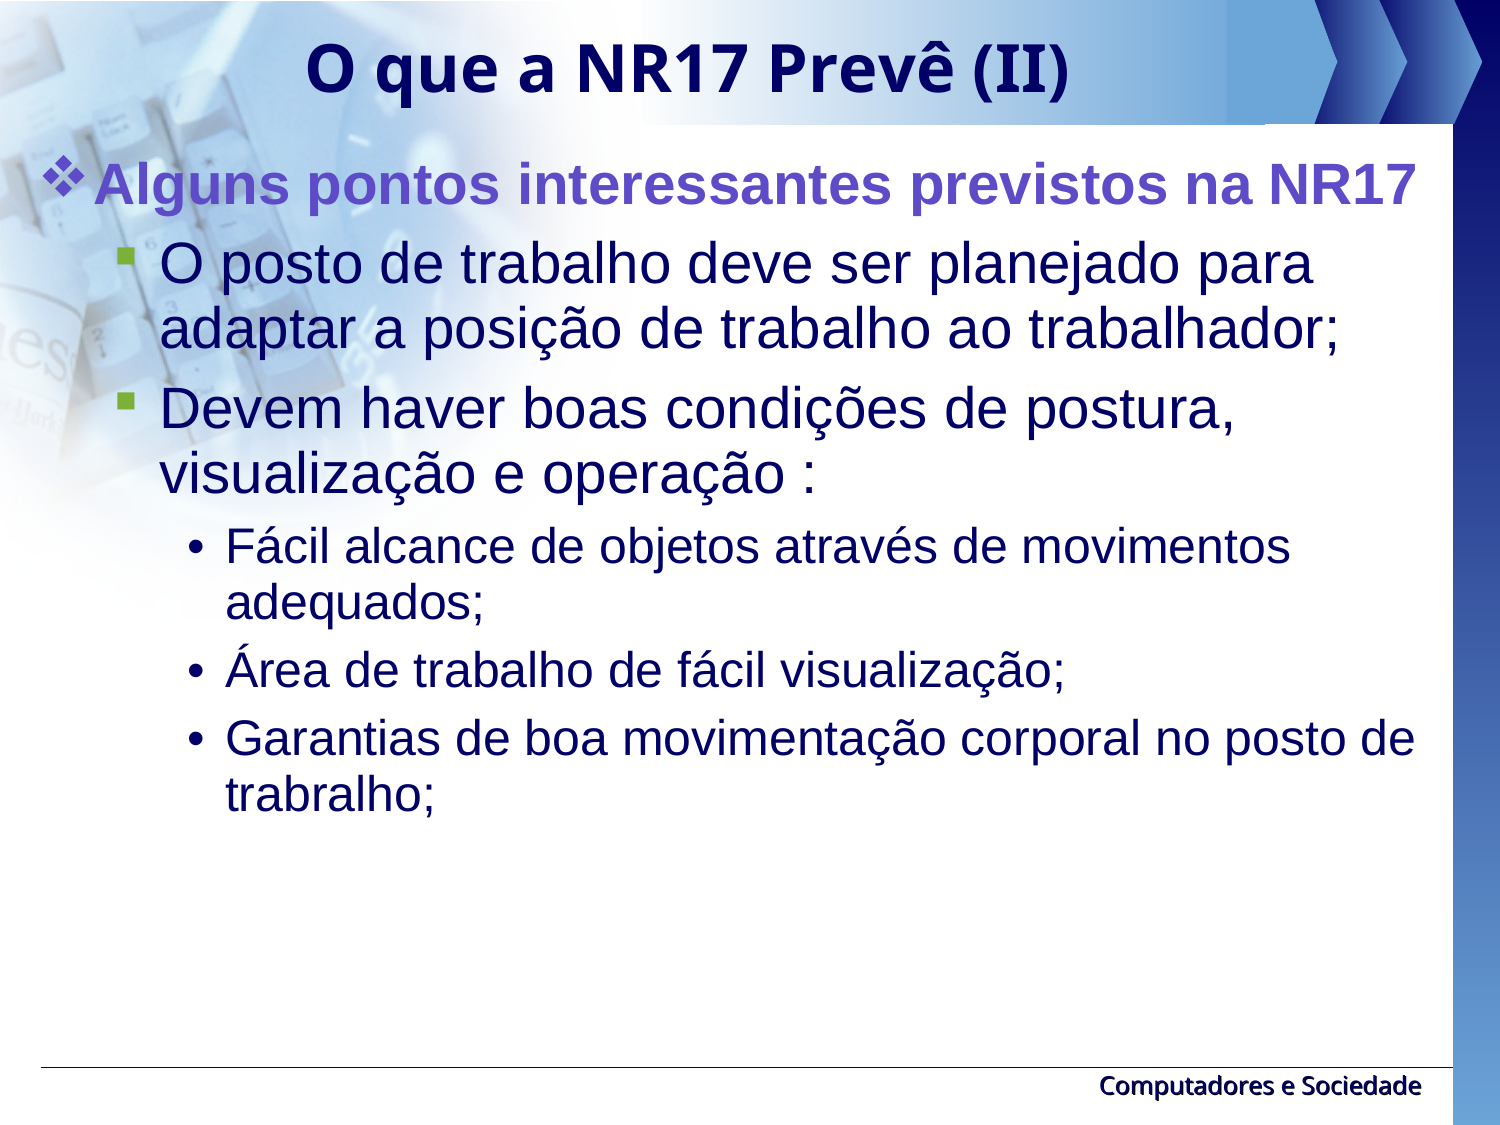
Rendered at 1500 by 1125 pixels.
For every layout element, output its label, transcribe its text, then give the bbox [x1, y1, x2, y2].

list Alguns pontos interessantes previstos na NR17 O posto de trabalho deve ser planejado para adaptar a posição de trabalho ao trabalhador; Devem haver boas condições de postura, visualização e operação : Fácil alcance de objetos através de movimentos adequados; Área de trabalho de fácil visualização; Garantias de boa movimentação corporal no posto de trabralho; [37, 151, 1426, 1051]
title O que a NR17 Prevê (II) [74, 0, 1300, 147]
